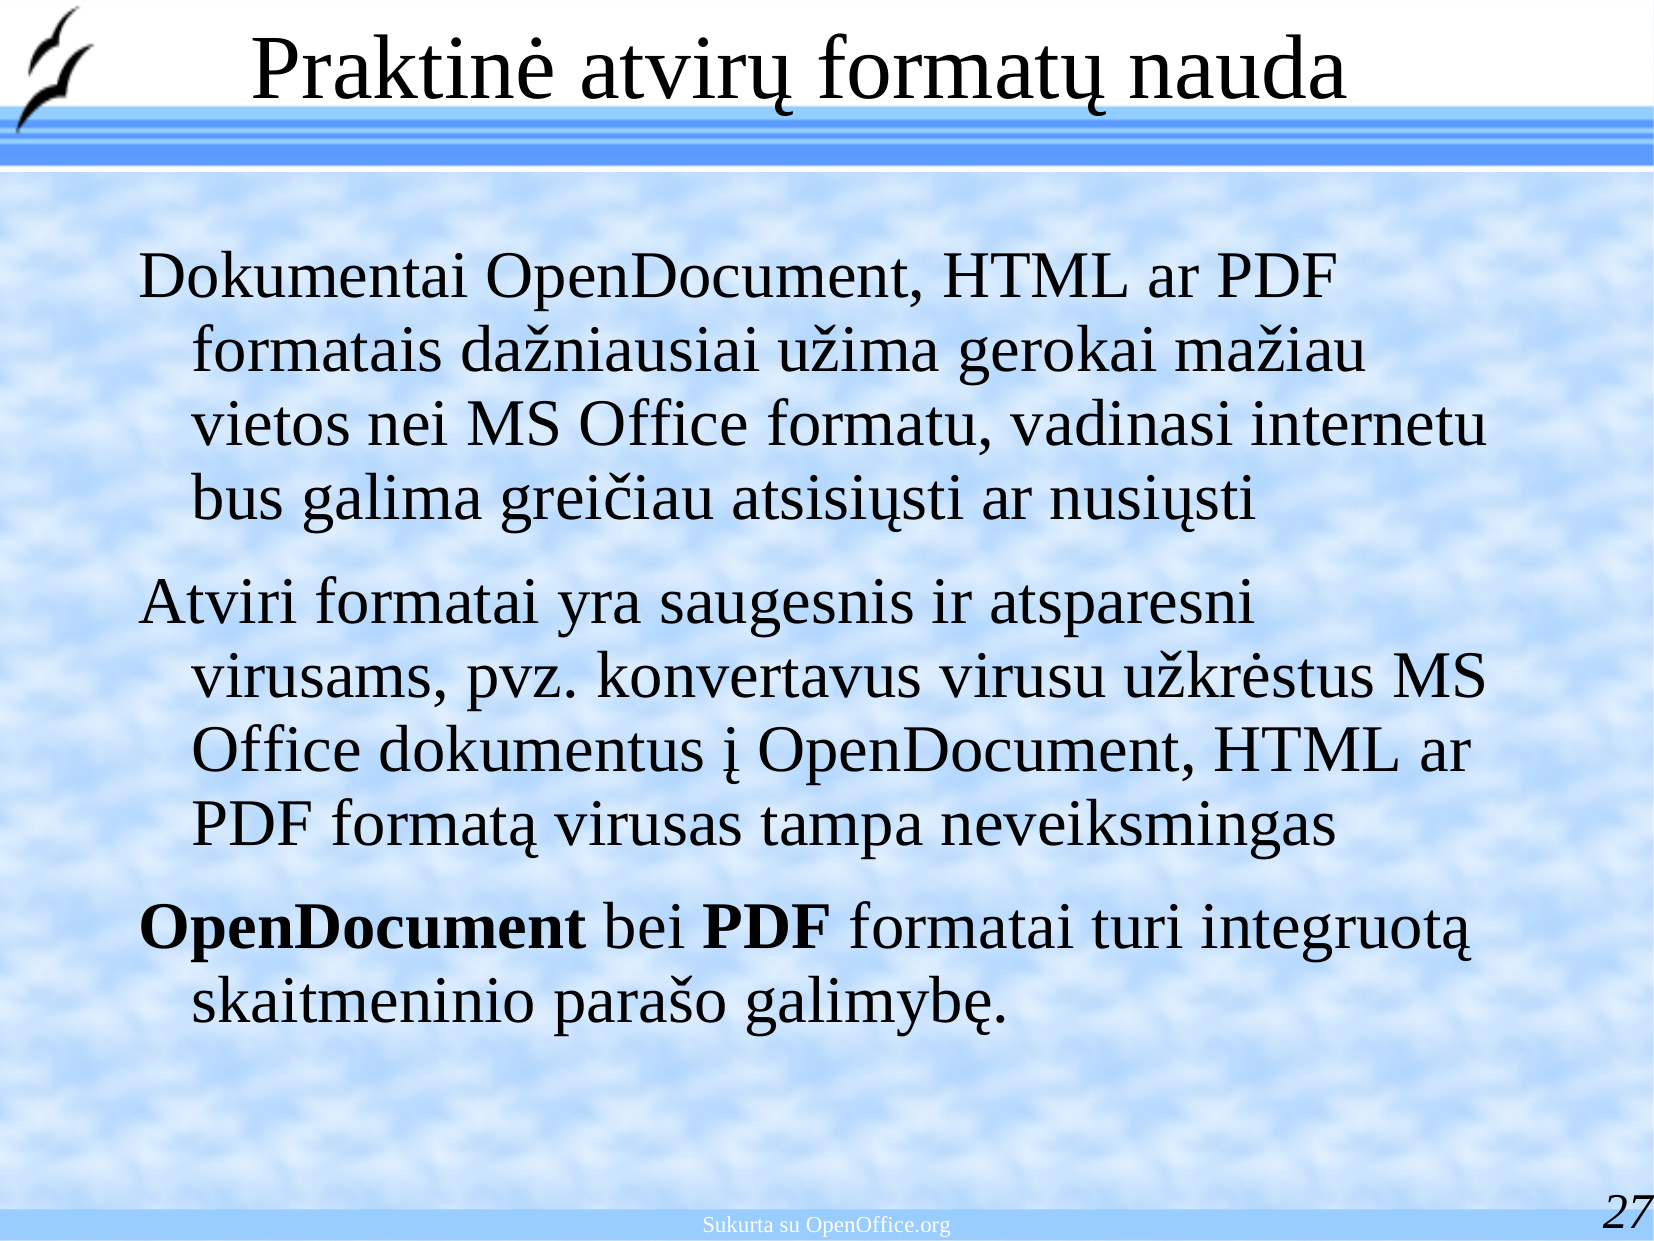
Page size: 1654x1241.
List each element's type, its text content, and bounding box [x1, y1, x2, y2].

picture [1646, 1197, 1654, 1209]
title Praktinė atvirų formatų nauda [94, 0, 1507, 137]
picture [0, 0, 1654, 1209]
list Dokumentai OpenDocument, HTML ar PDF formatais dažniausiai užima gerokai mažiau vietos nei MS Office formatu, vadinasi internetu bus galima greičiau atsisiųsti ar nusiųsti Atviri formatai yra saugesnis ir atsparesni virusams, pvz. konvertavus virusu užkrėstus MS Office dokumentus į OpenDocument, HTML ar PDF formatą virusas tampa neveiksmingas OpenDocument bei PDF formatai turi integruotą skaitmeninio parašo galimybę. [120, 238, 1533, 1195]
